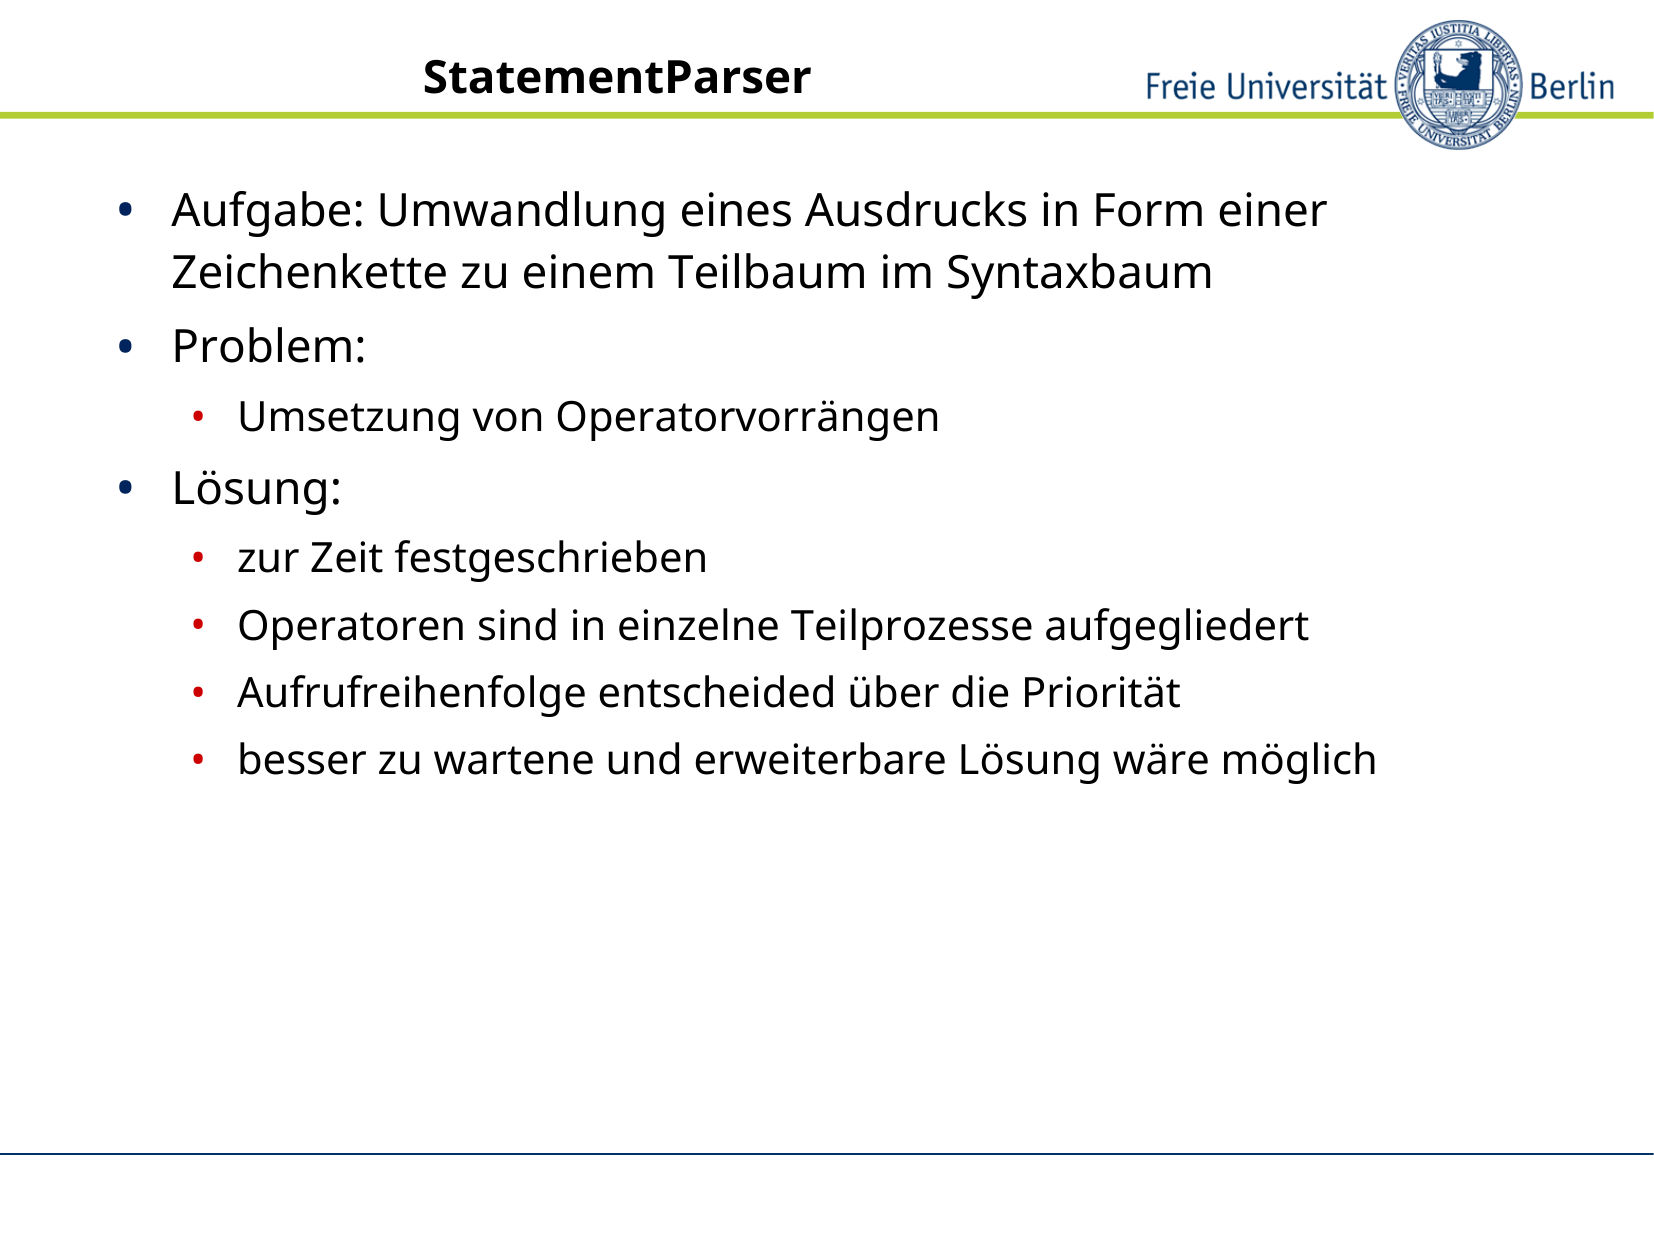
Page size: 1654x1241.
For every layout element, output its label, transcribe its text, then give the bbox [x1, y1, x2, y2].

list Aufgabe: Umwandlung eines Ausdrucks in Form einer Zeichenkette zu einem Teilbaum im Syntaxbaum Problem: Umsetzung von Operatorvorrängen Lösung: zur Zeit festgeschrieben Operatoren sind in einzelne Teilprozesse aufgegliedert Aufrufreihenfolge entscheided über die Priorität besser zu wartene und erweiterbare Lösung wäre möglich [115, 177, 1418, 981]
picture [1139, 145, 1620, 151]
title StatementParser [422, 7, 1654, 145]
